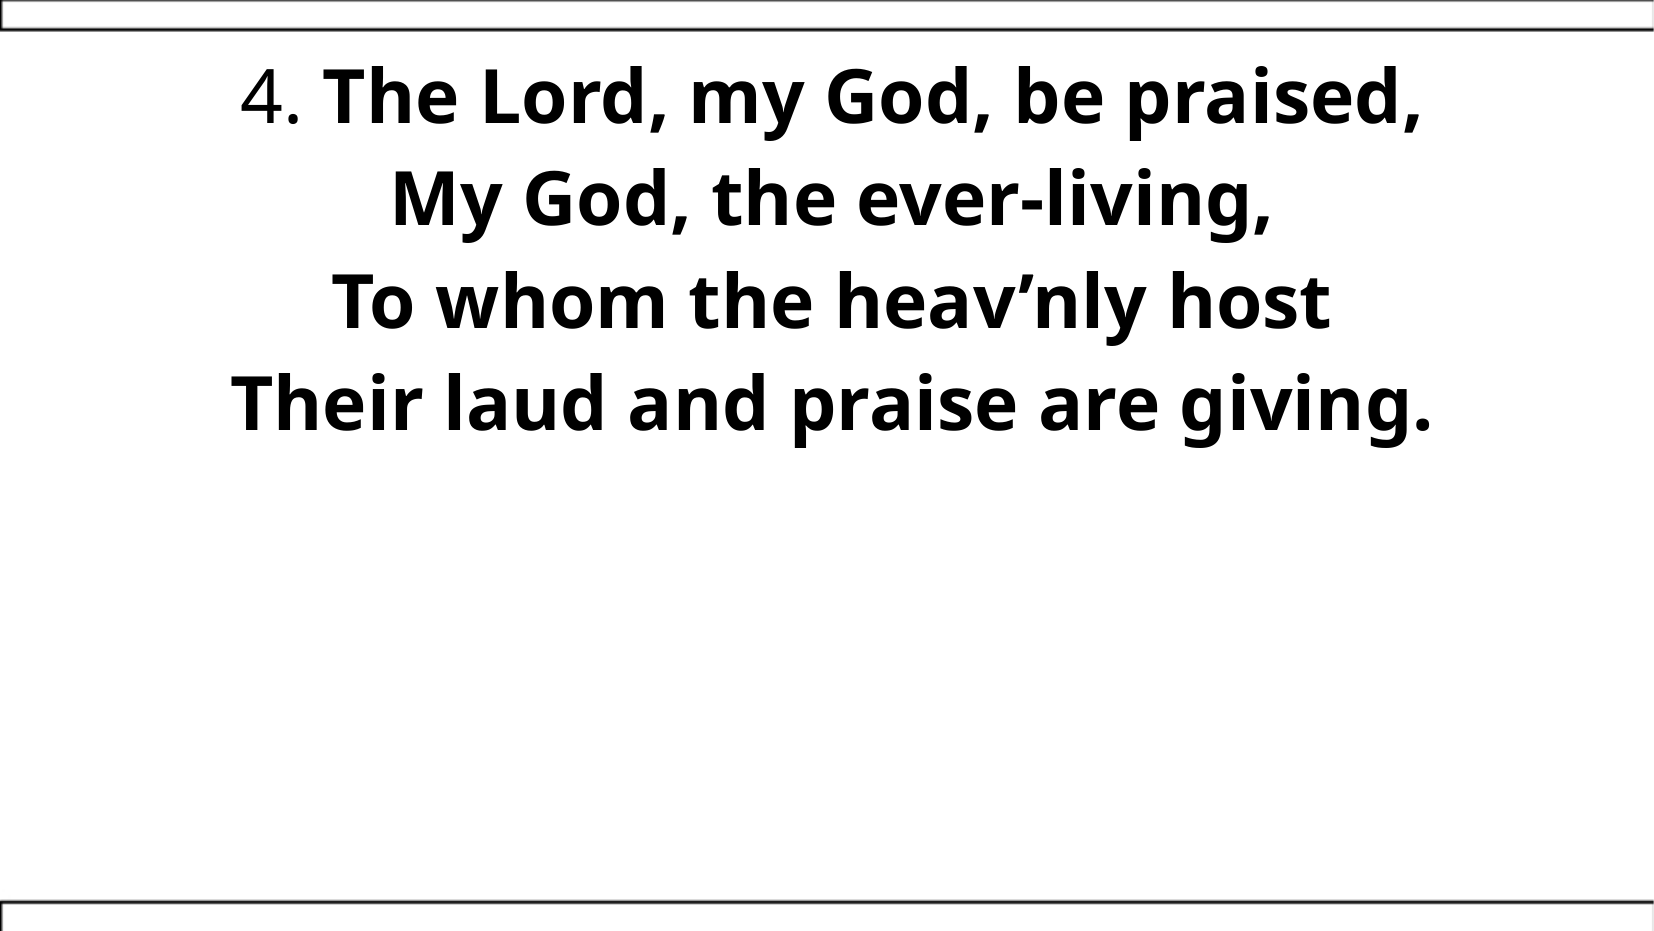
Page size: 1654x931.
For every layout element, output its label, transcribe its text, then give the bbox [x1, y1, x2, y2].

picture [0, 0, 1654, 931]
text_box 4. The Lord, my God, be praised, My God, the ever-living, To whom the heav’nly host Their laud and praise are giving. [105, 35, 1561, 451]
